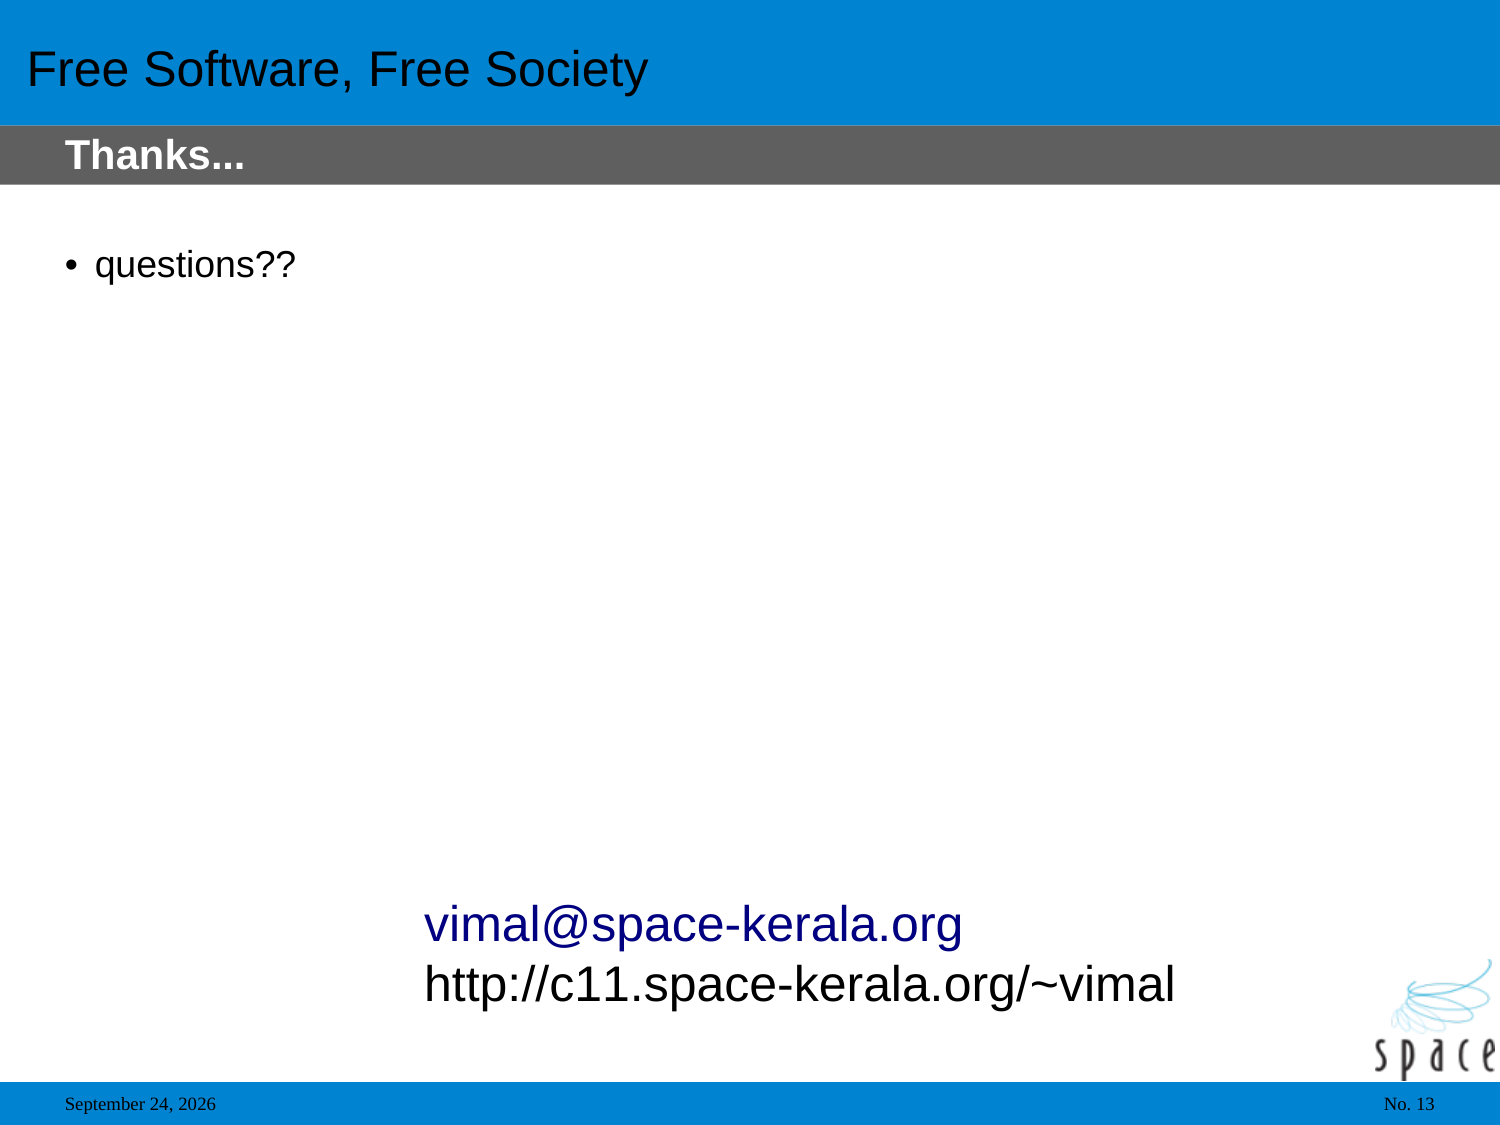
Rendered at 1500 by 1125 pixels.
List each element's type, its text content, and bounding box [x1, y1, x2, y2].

text_box vimal@space-kerala.org http://c11.space-kerala.org/~vimal [409, 884, 1192, 1020]
title Thanks... [64, 125, 1436, 185]
picture [1375, 959, 1495, 1081]
list questions?? [64, 243, 1436, 987]
